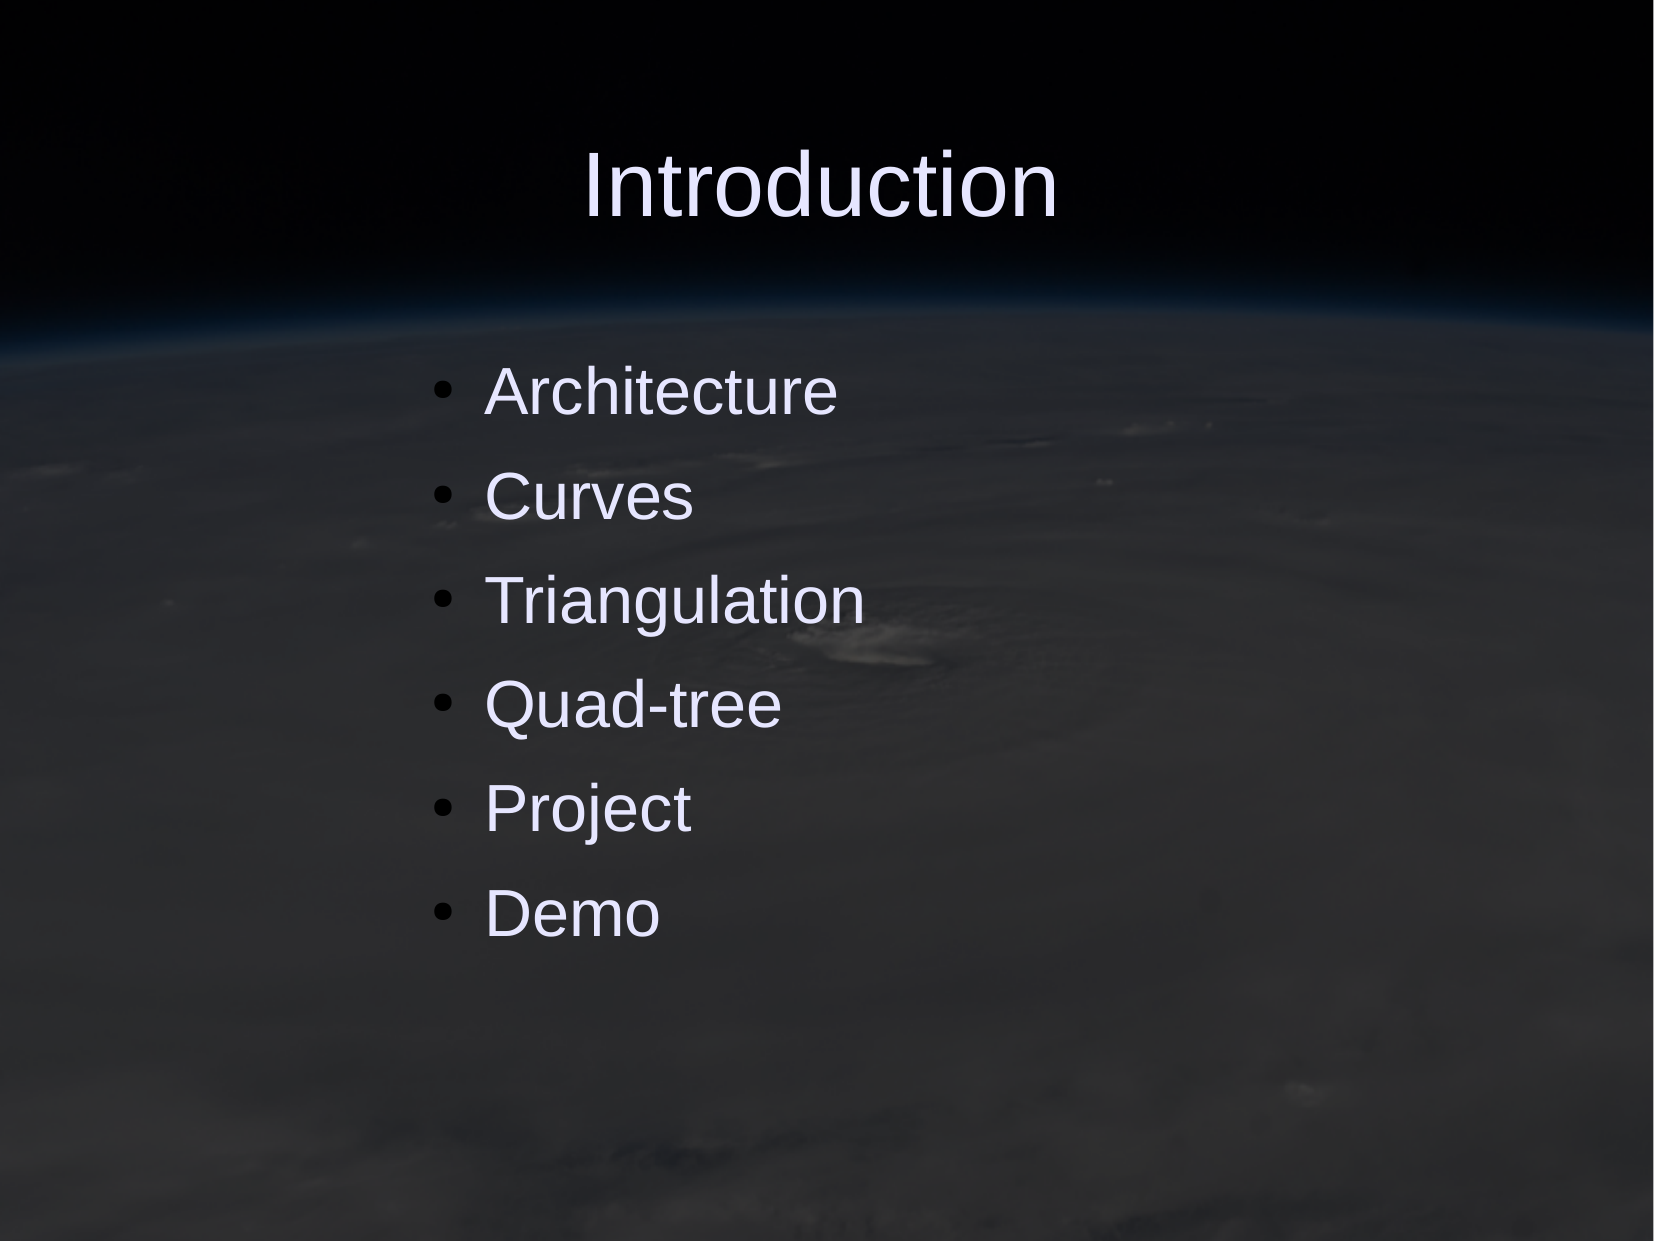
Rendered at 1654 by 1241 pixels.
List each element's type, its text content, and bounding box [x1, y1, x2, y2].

list Architecture Curves Triangulation Quad-tree Project Demo [413, 354, 1654, 1159]
title Introduction [76, 88, 1565, 281]
picture [0, 0, 1654, 1241]
